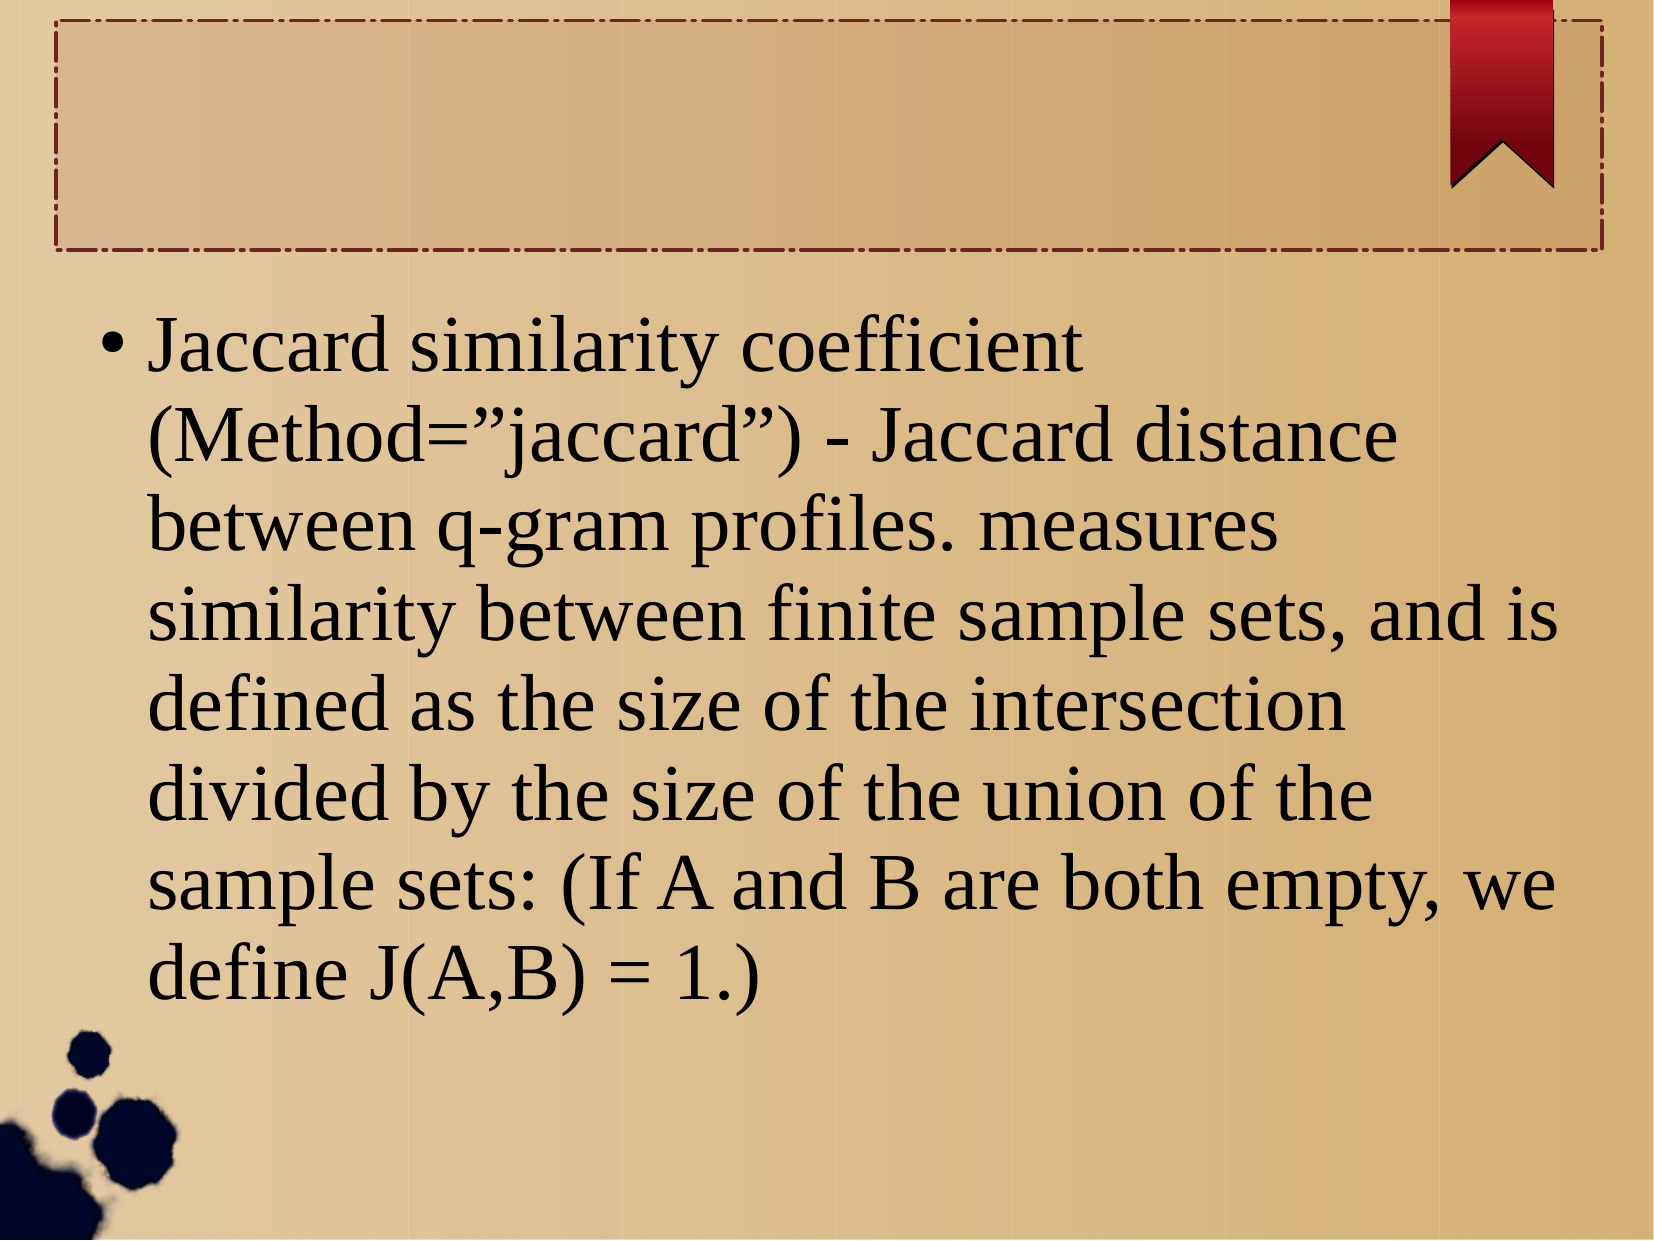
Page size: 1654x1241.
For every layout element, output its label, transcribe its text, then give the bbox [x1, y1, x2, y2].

list Jaccard similarity coefficient (Method=”jaccard”) - Jaccard distance between q-gram profiles. measures similarity between finite sample sets, and is defined as the size of the intersection divided by the size of the union of the sample sets: (If A and B are both empty, we define J(A,B) = 1.) [82, 299, 1571, 1019]
